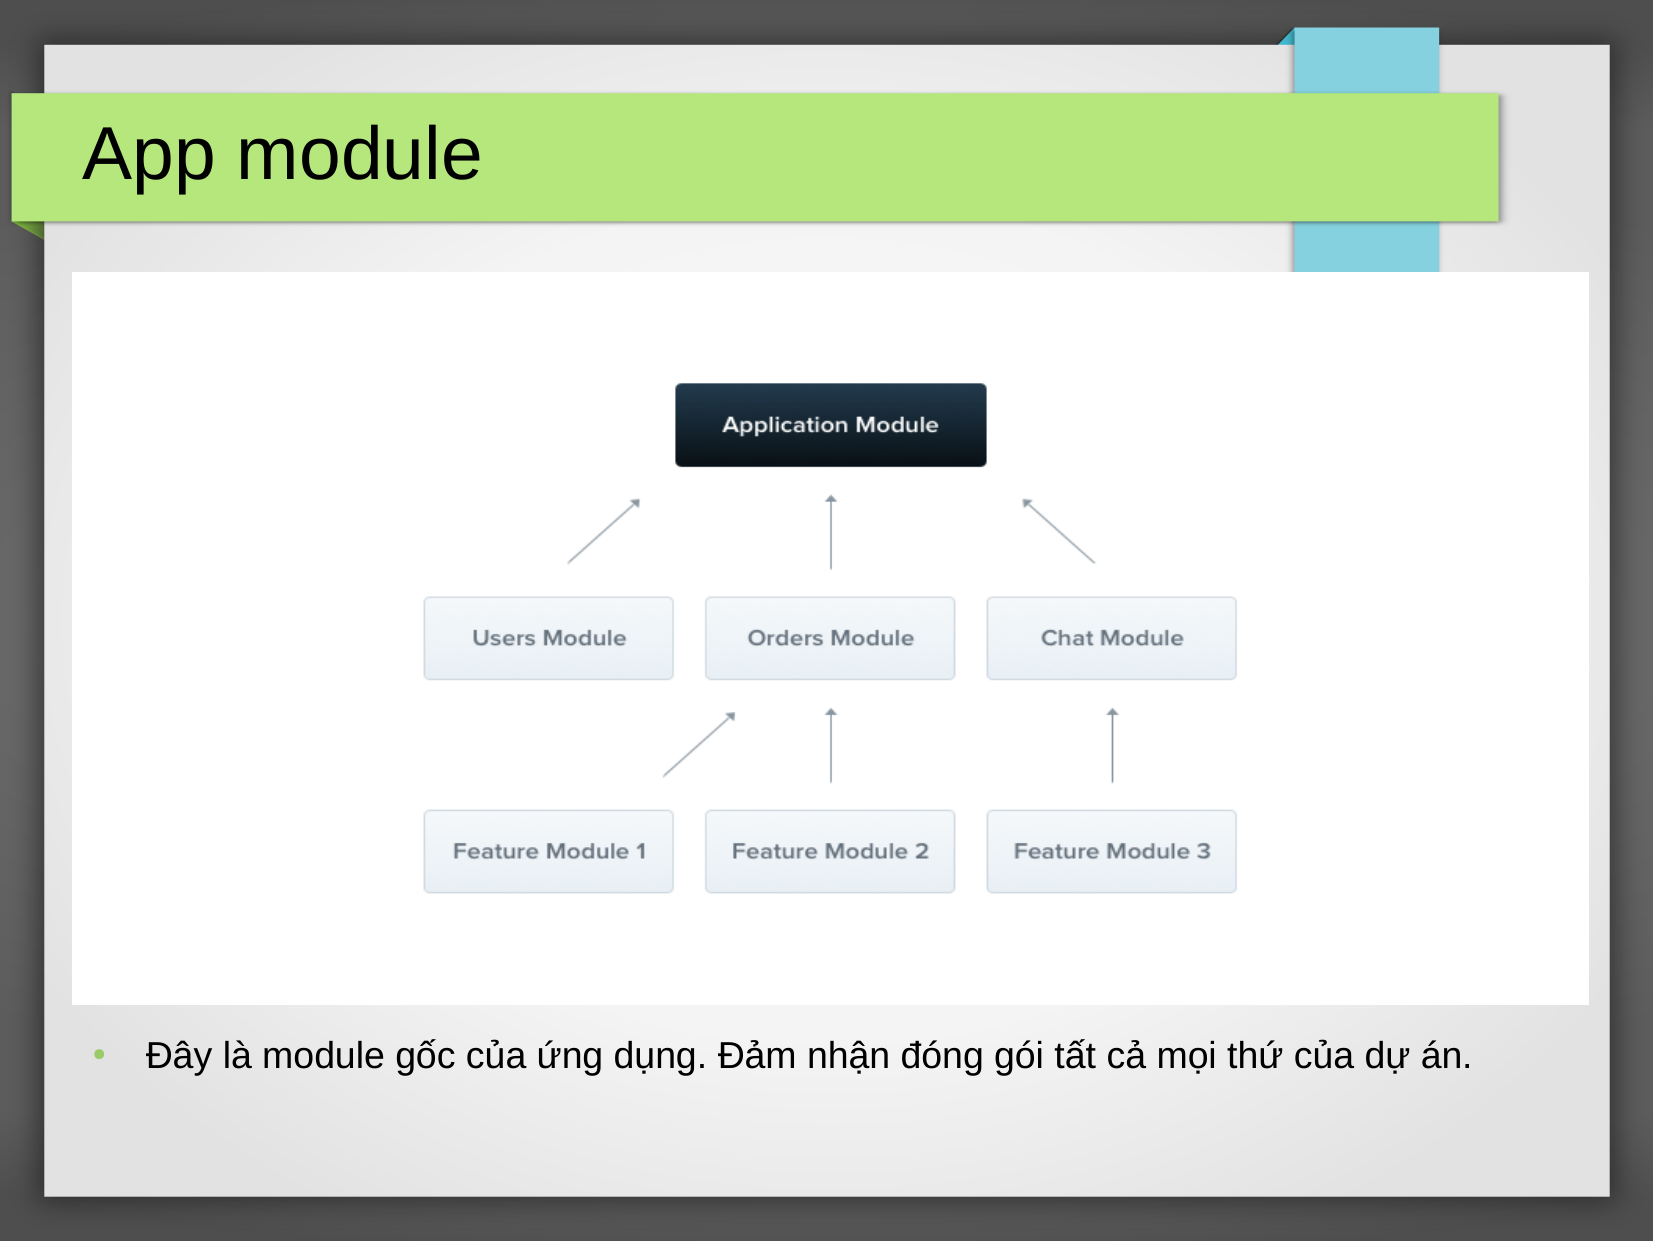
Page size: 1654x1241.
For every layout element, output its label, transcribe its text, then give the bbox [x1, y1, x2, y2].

picture [0, 0, 1653, 1241]
list Đây là module gốc của ứng dụng. Đảm nhận đóng gói tất cả mọi thứ của dự án. [75, 1035, 1563, 1156]
title App module [82, 94, 1264, 213]
